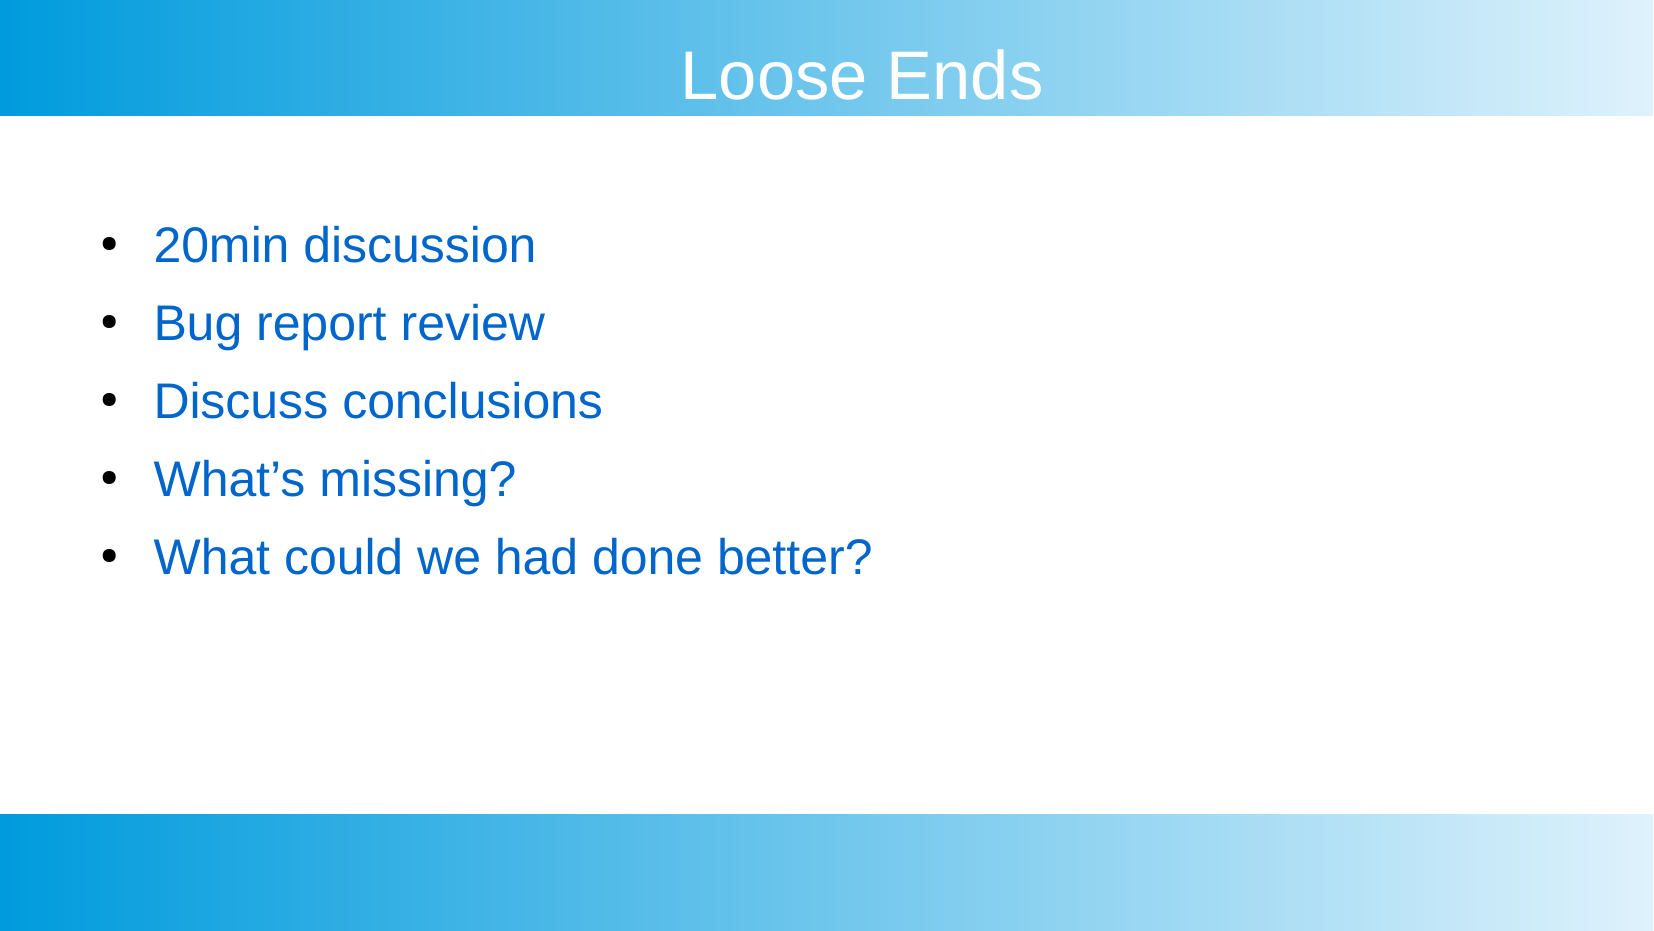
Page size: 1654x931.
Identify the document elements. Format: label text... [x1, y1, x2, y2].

list 20min discussion Bug report review Discuss conclusions What’s missing? What could we had done better? [82, 217, 1571, 758]
title Loose Ends [82, 37, 1571, 116]
